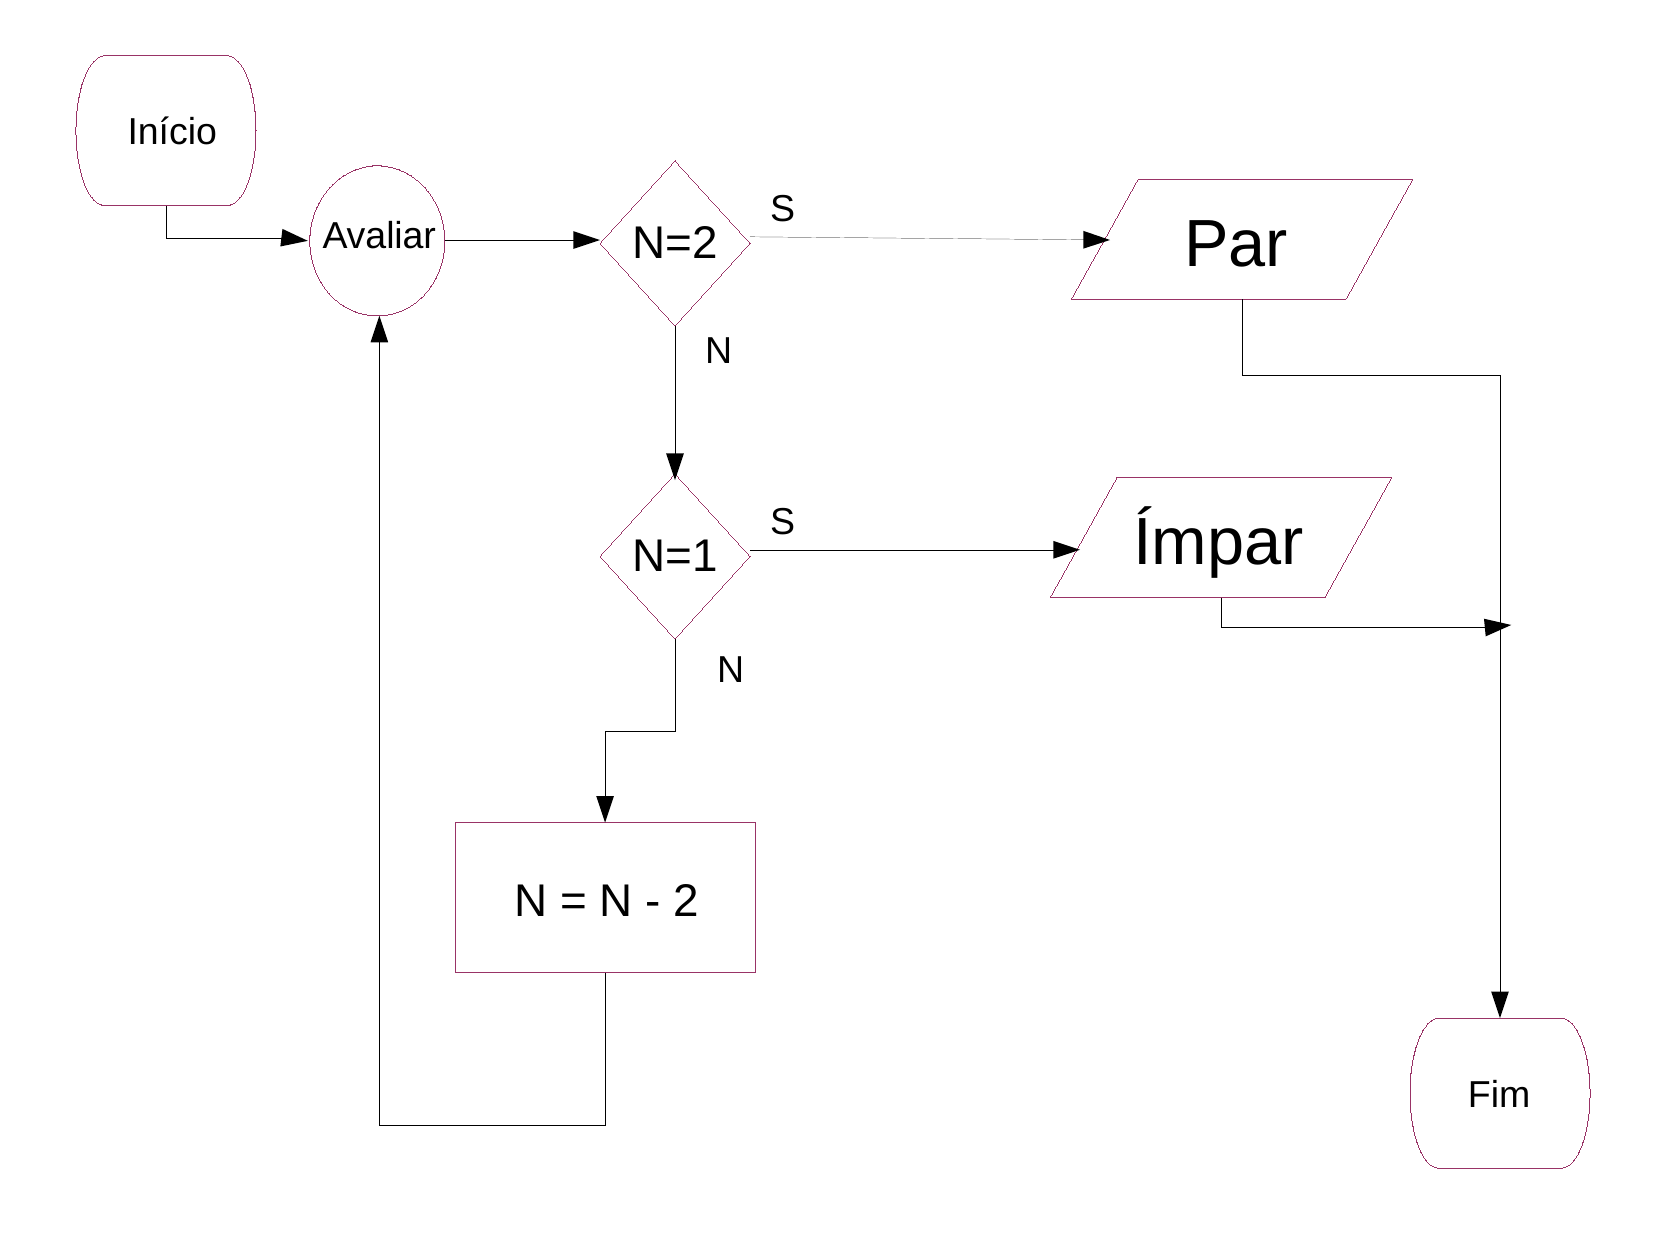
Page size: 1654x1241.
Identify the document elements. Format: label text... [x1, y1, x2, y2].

text_box Início [112, 103, 232, 161]
text_box N=2 [617, 209, 733, 276]
text_box Par [1169, 198, 1318, 288]
text_box Fim [1453, 1066, 1546, 1124]
text_box N [702, 640, 759, 698]
text_box S [755, 493, 811, 550]
text_box S [755, 180, 811, 237]
text_box N=1 [617, 522, 733, 589]
text_box Avaliar [307, 207, 451, 265]
text_box Ímpar [1118, 496, 1336, 598]
text_box N = N - 2 [500, 867, 726, 943]
text_box N [690, 321, 748, 379]
